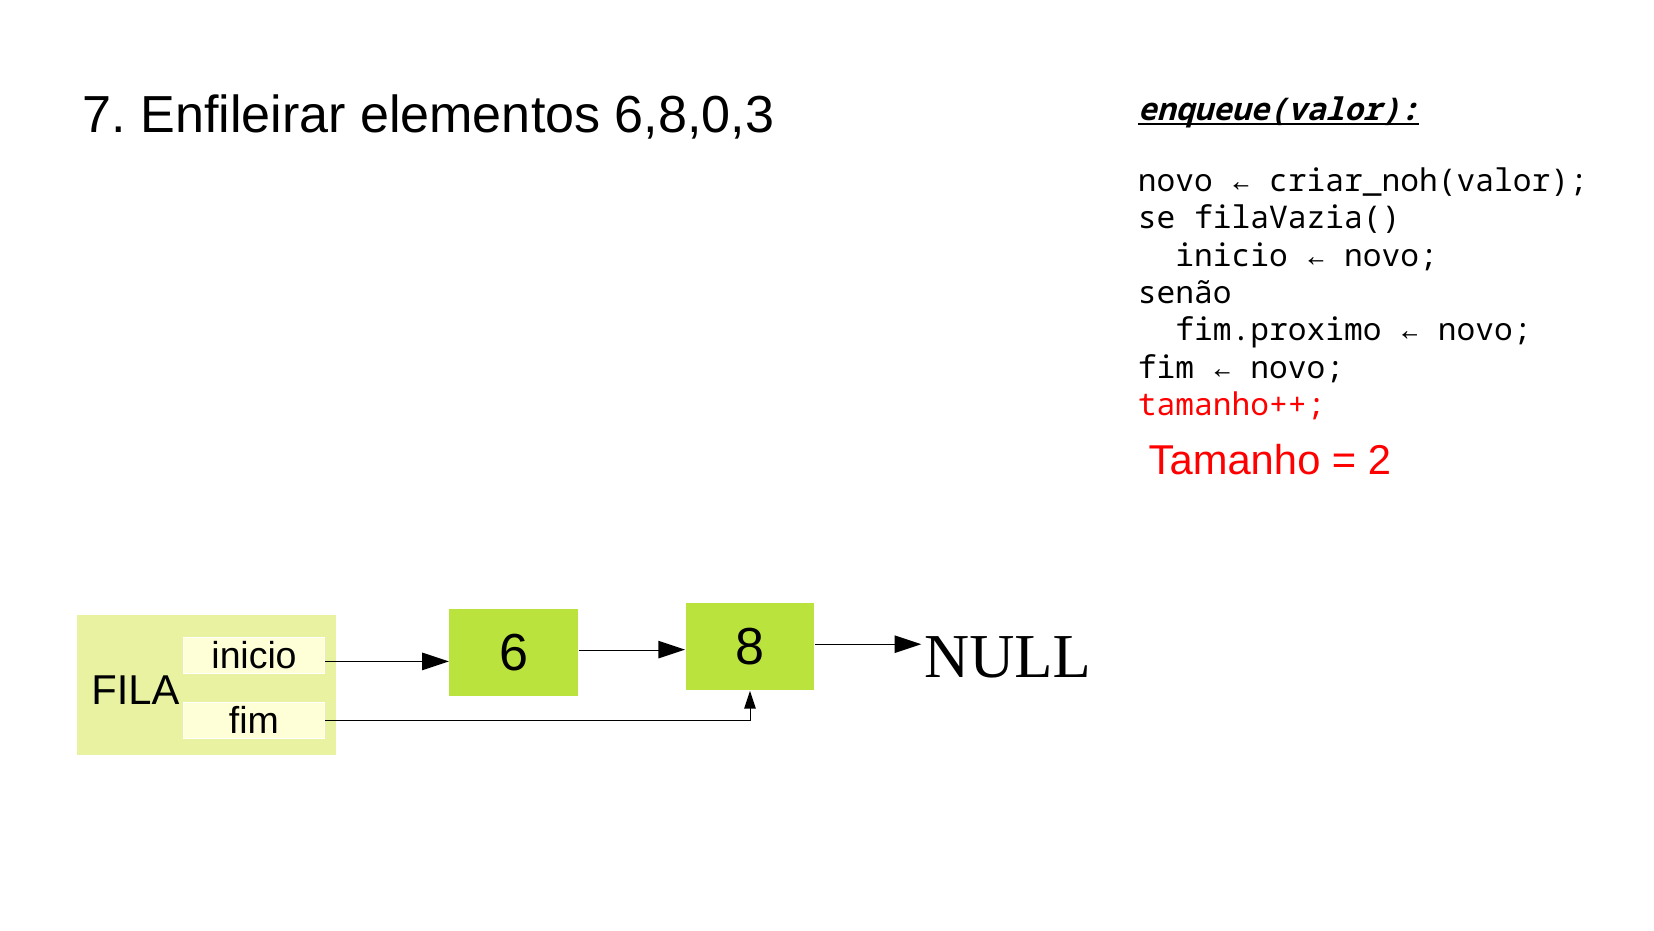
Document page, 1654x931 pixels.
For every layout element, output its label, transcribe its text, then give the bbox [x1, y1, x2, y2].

text_box NULL [909, 614, 1111, 692]
text_box [76, 721, 337, 756]
text_box 6 [448, 608, 579, 697]
text_box inicio [183, 637, 325, 674]
text_box 8 [685, 602, 815, 691]
text_box fim [183, 702, 325, 739]
title 7. Enfileirar elementos 6,8,0,3 [82, 37, 1571, 193]
text_box FILA [76, 659, 195, 721]
text_box [195, 662, 337, 720]
text_box Tamanho = 2 [1133, 430, 1418, 491]
text_box enqueue(valor): novo ← criar_noh(valor); se filaVazia() inicio ← novo; senão fim.proximo ← novo; fim ← novo; tamanho++; [1123, 81, 1613, 430]
text_box [76, 614, 337, 661]
